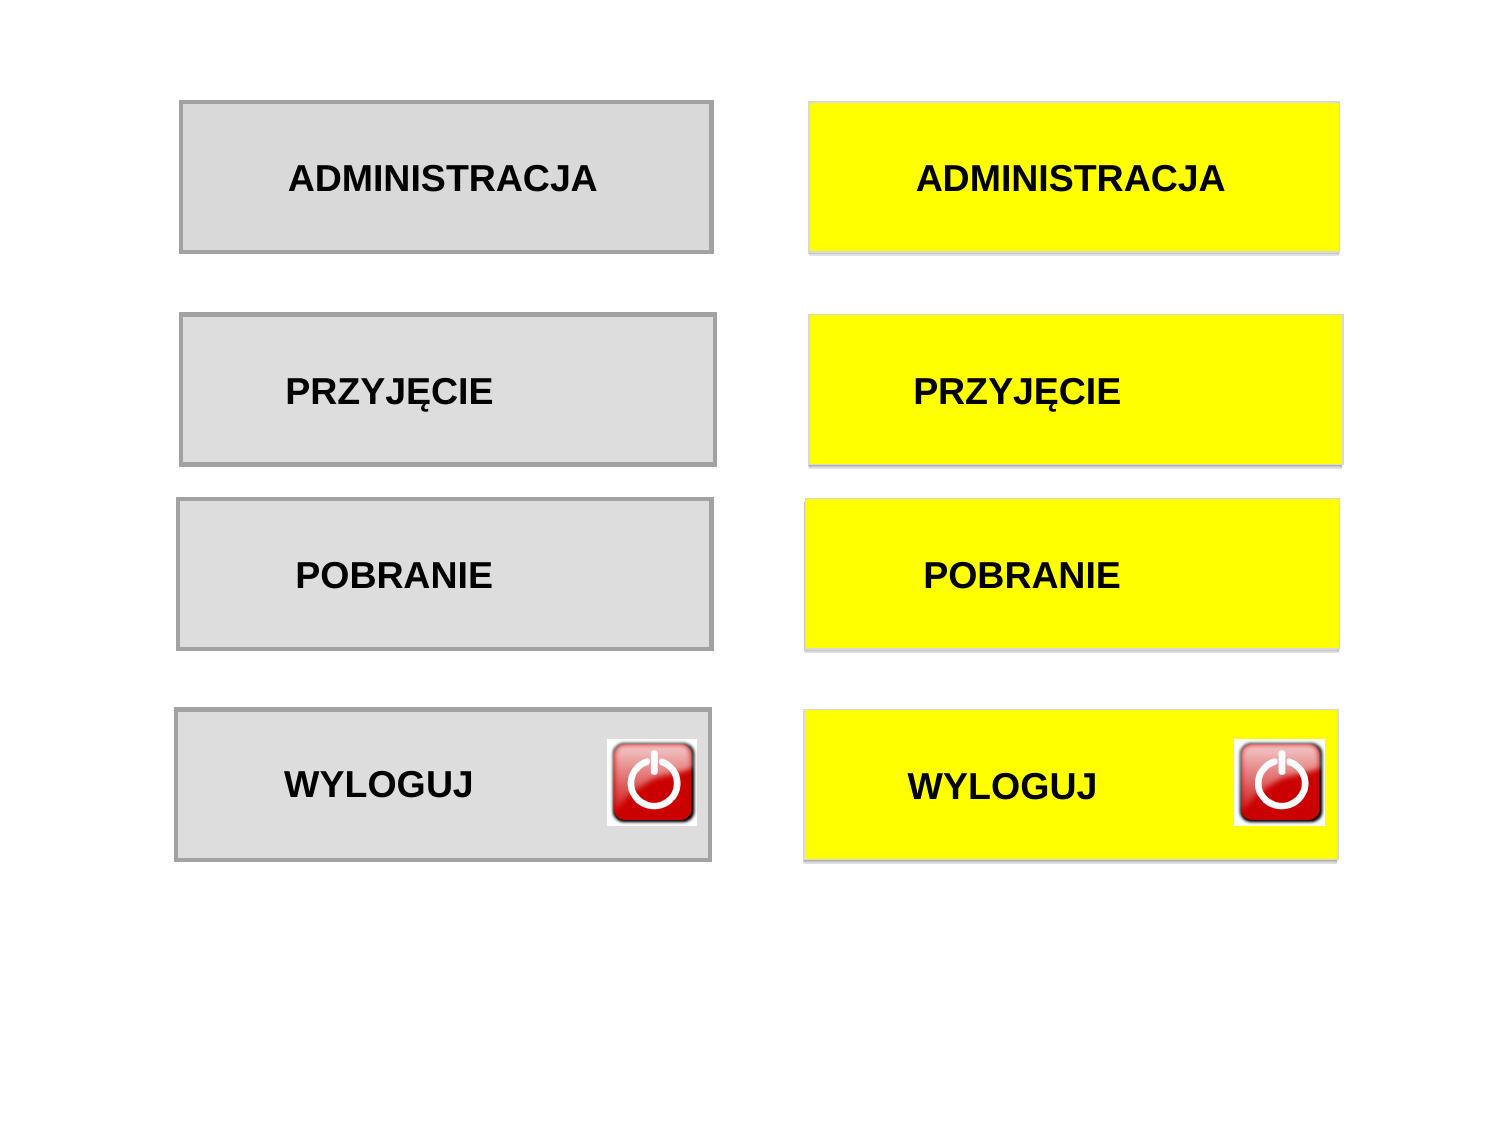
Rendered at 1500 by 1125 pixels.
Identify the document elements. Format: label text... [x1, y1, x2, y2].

text_box [181, 102, 712, 252]
text_box ADMINISTRACJA [900, 146, 1250, 208]
text_box [176, 710, 710, 860]
text_box [806, 499, 1339, 649]
picture [1234, 739, 1325, 826]
text_box ADMINISTRACJA [272, 146, 622, 208]
picture [607, 739, 697, 826]
text_box WYLOGUJ [269, 752, 607, 813]
text_box PRZYJĘCIE [898, 359, 1247, 420]
text_box PRZYJĘCIE [270, 359, 619, 420]
text_box [181, 314, 715, 465]
text_box [178, 499, 711, 649]
text_box [809, 314, 1343, 465]
text_box [804, 710, 1338, 860]
text_box WYLOGUJ [892, 754, 1234, 815]
text_box [809, 102, 1339, 252]
text_box POBRANIE [280, 543, 629, 605]
text_box POBRANIE [908, 543, 1257, 605]
